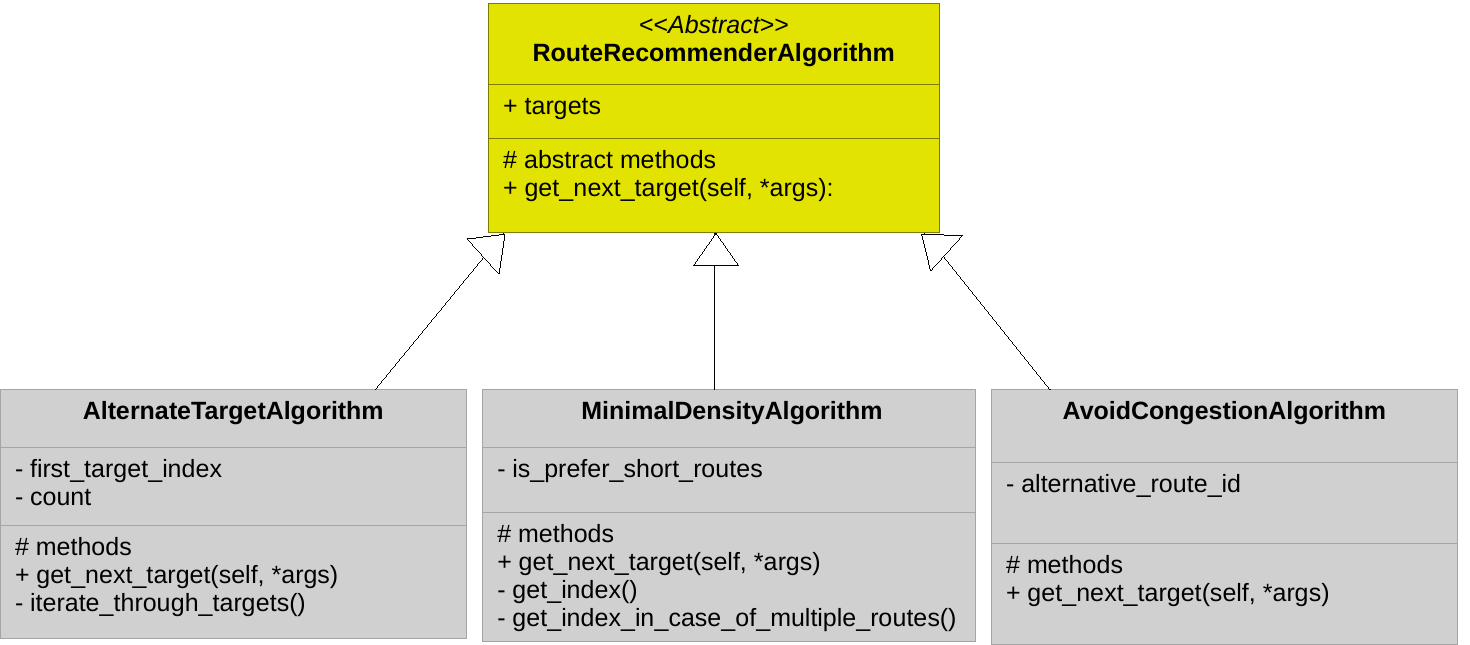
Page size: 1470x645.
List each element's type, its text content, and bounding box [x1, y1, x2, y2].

text_box [921, 234, 963, 271]
text_box # abstract methods + get_next_target(self, *args): [488, 138, 940, 233]
text_box - first_target_index - count [0, 447, 467, 525]
text_box MinimalDensityAlgorithm [482, 389, 976, 447]
text_box # methods + get_next_target(self, *args) - get_index() - get_index_in_case_of_multiple_routes() [482, 512, 976, 642]
text_box # methods + get_next_target(self, *args) - iterate_through_targets() [0, 525, 467, 639]
text_box AvoidCongestionAlgorithm [991, 389, 1458, 462]
text_box AlternateTargetAlgorithm [0, 389, 467, 447]
text_box - is_prefer_short_routes [482, 447, 976, 512]
text_box <<Abstract>> RouteRecommenderAlgorithm [488, 3, 940, 85]
text_box + targets [488, 85, 940, 138]
text_box - alternative_route_id [991, 462, 1458, 543]
text_box [467, 234, 505, 274]
text_box [693, 233, 739, 266]
text_box # methods + get_next_target(self, *args) [991, 543, 1458, 645]
